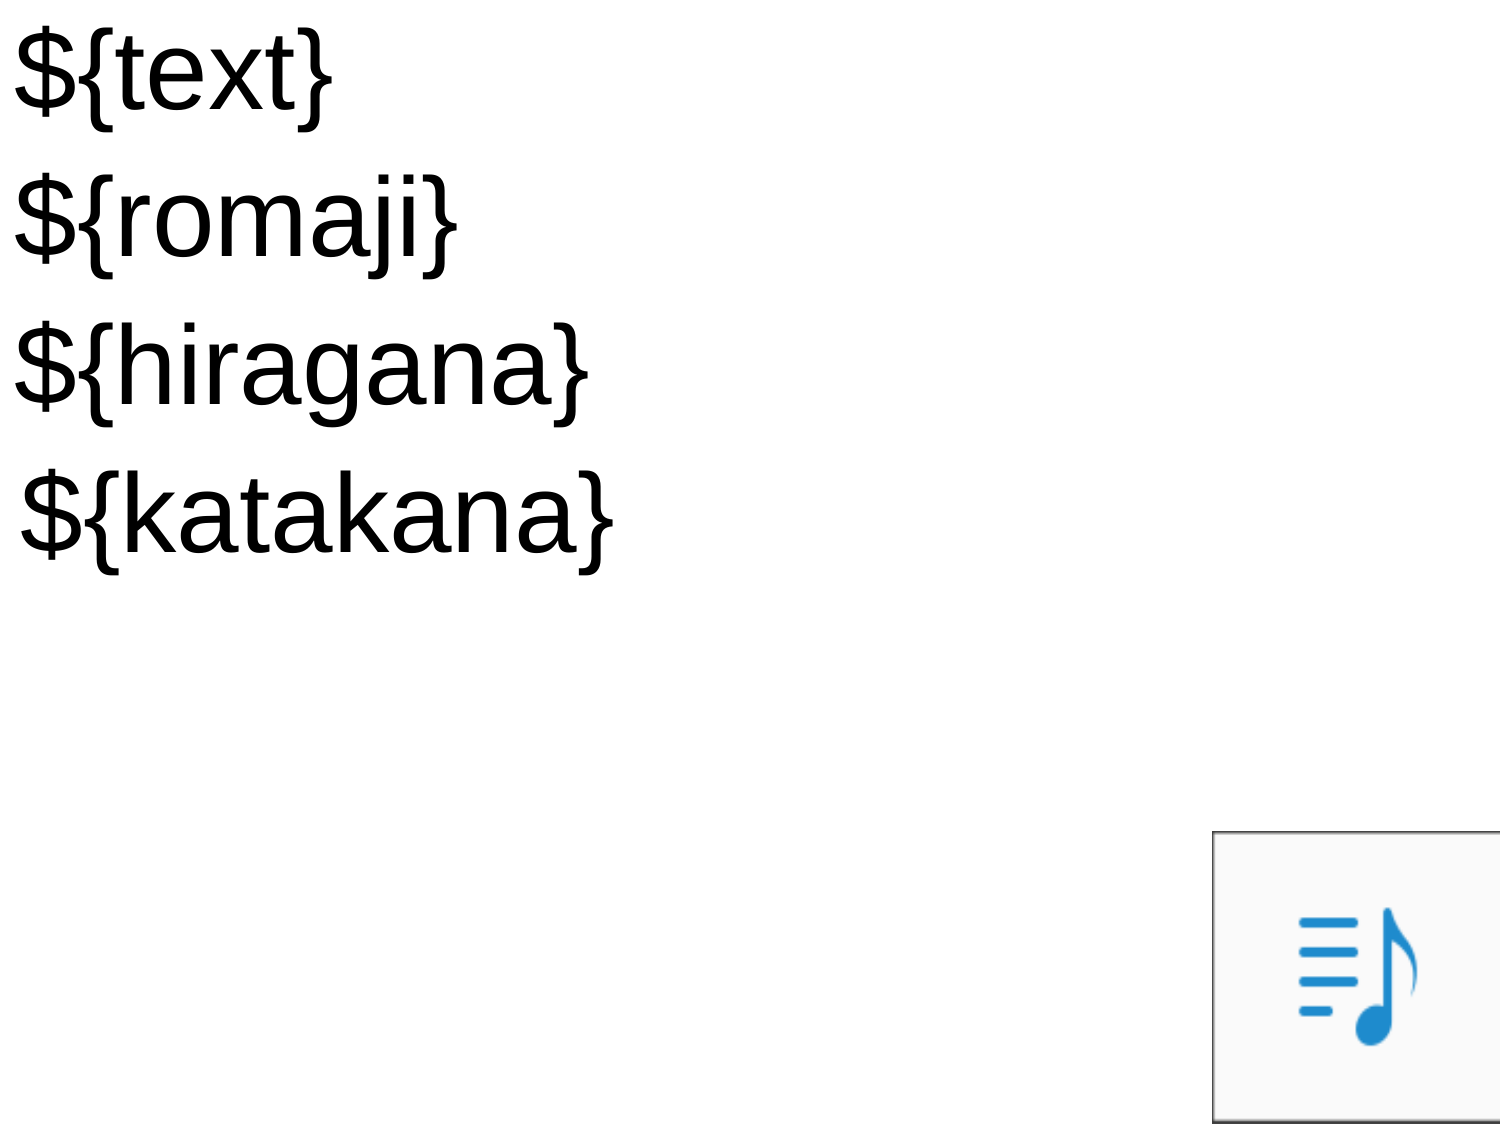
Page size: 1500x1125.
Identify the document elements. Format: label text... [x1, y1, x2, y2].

text_box ${text} [0, 0, 1500, 147]
text_box [1210, 829, 1500, 1125]
text_box ${katakana} [5, 442, 1500, 591]
text_box ${romaji} [0, 147, 1500, 295]
text_box ${hiragana} [0, 295, 1500, 443]
